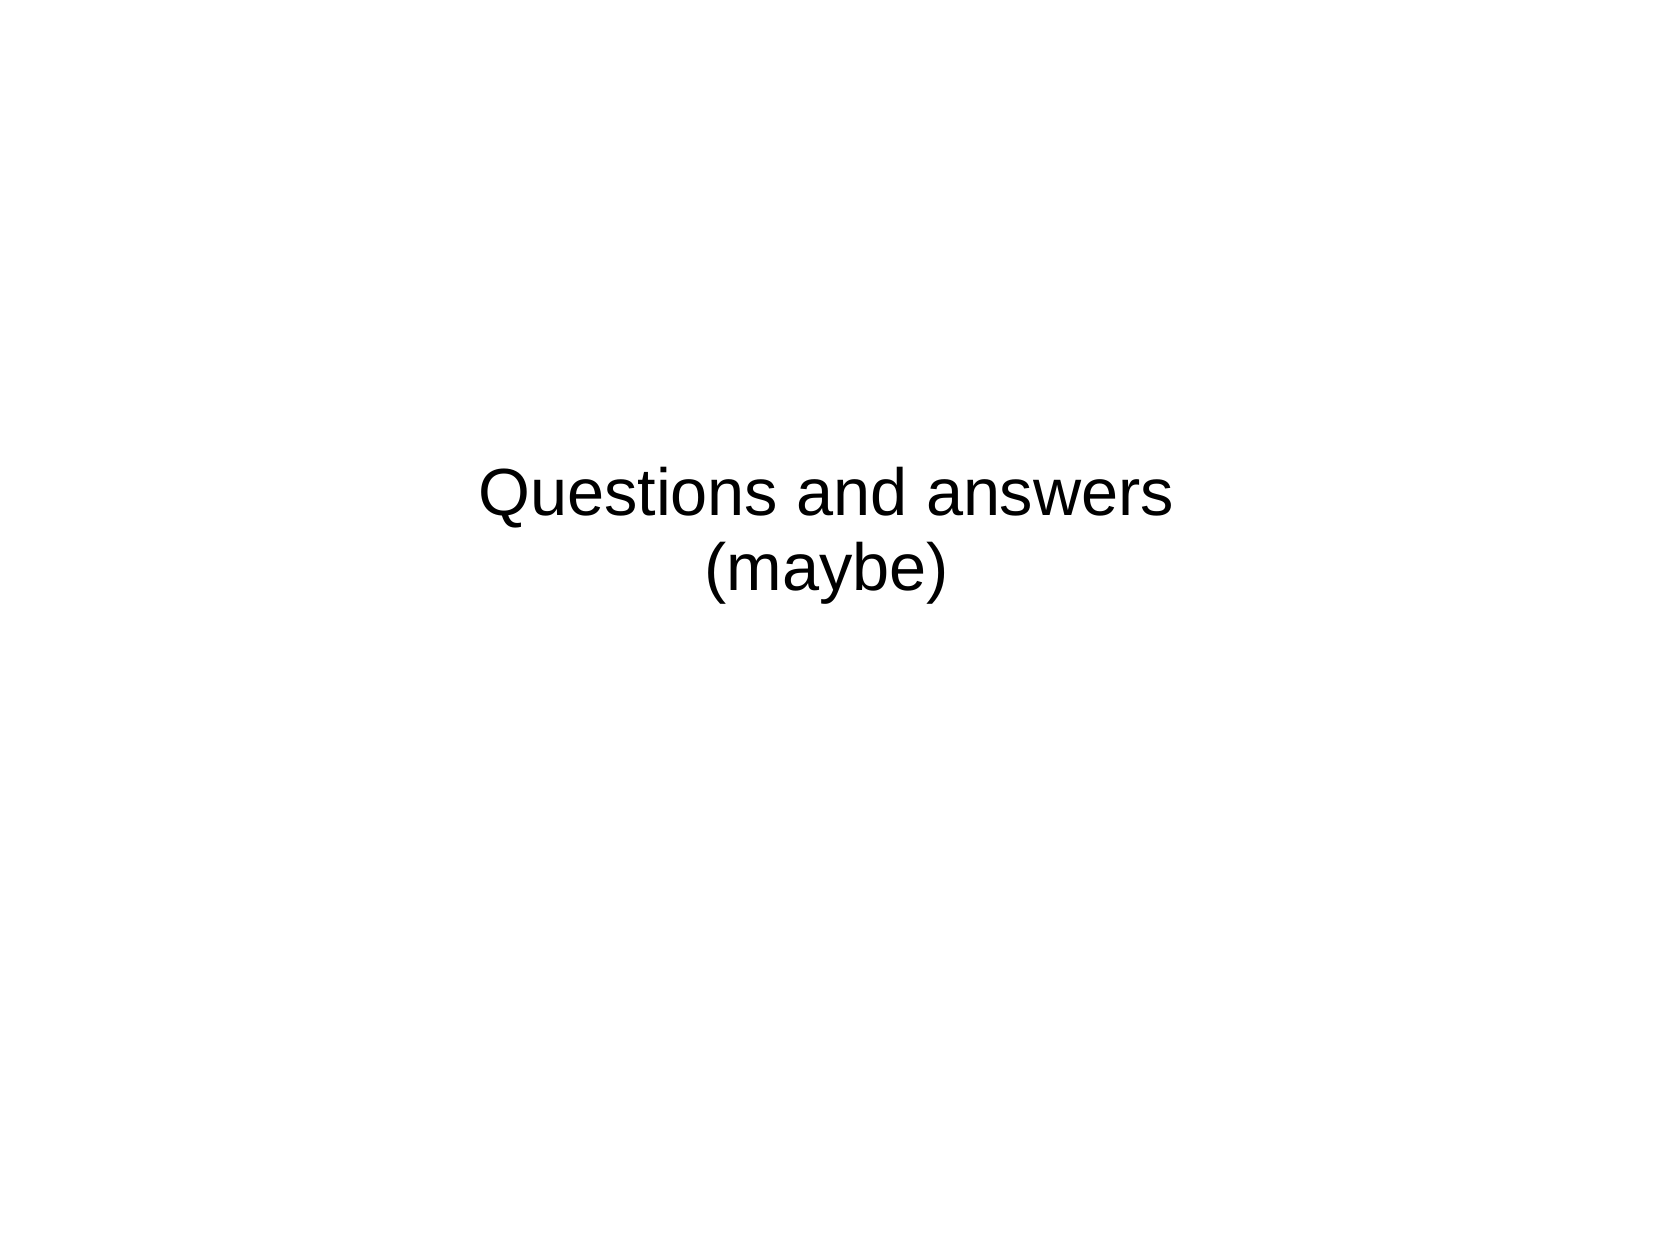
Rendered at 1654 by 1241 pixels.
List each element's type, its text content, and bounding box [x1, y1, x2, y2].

subtitle Questions and answers (maybe) [82, 49, 1571, 1010]
